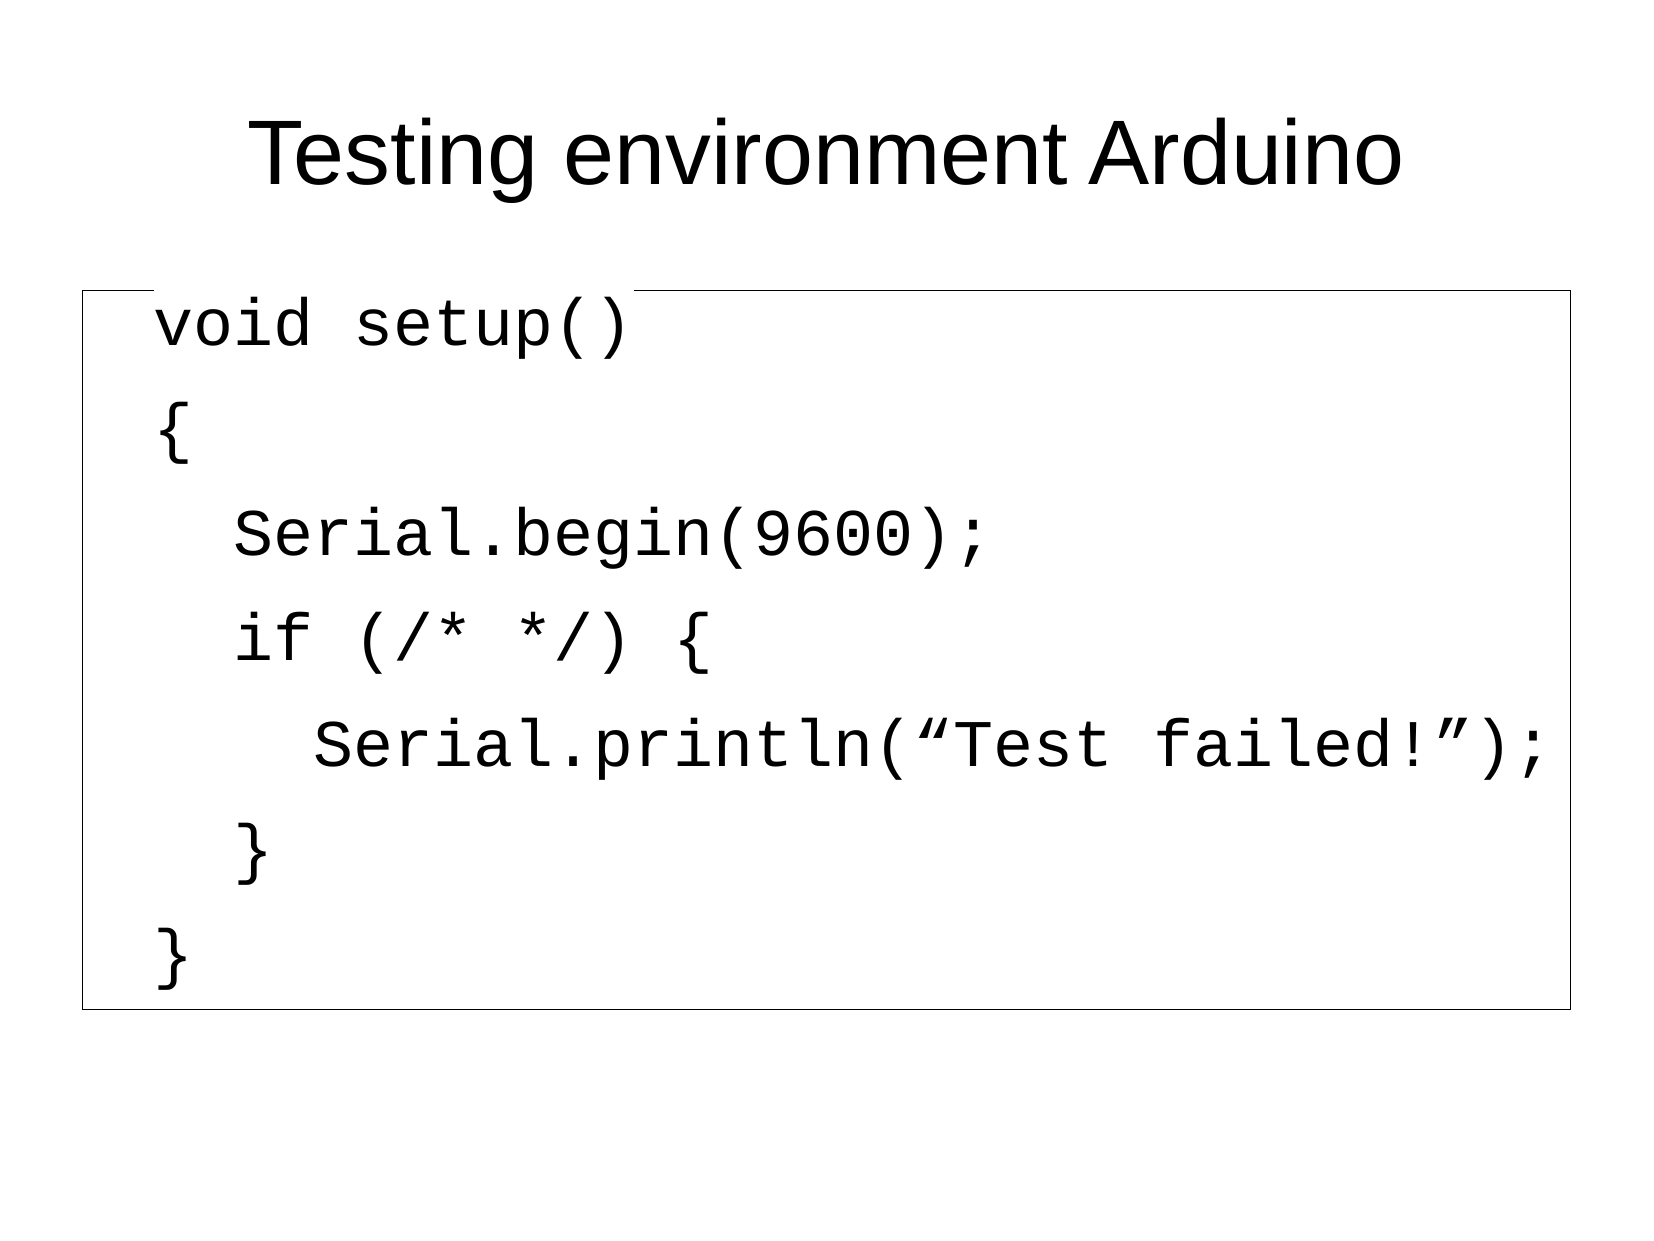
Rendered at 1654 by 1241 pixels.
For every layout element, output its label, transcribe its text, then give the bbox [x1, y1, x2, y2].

list void setup() { Serial.begin(9600); if (/* */) { Serial.println(“Test failed!”); } } [82, 290, 1571, 1010]
title Testing environment Arduino [82, 49, 1571, 257]
